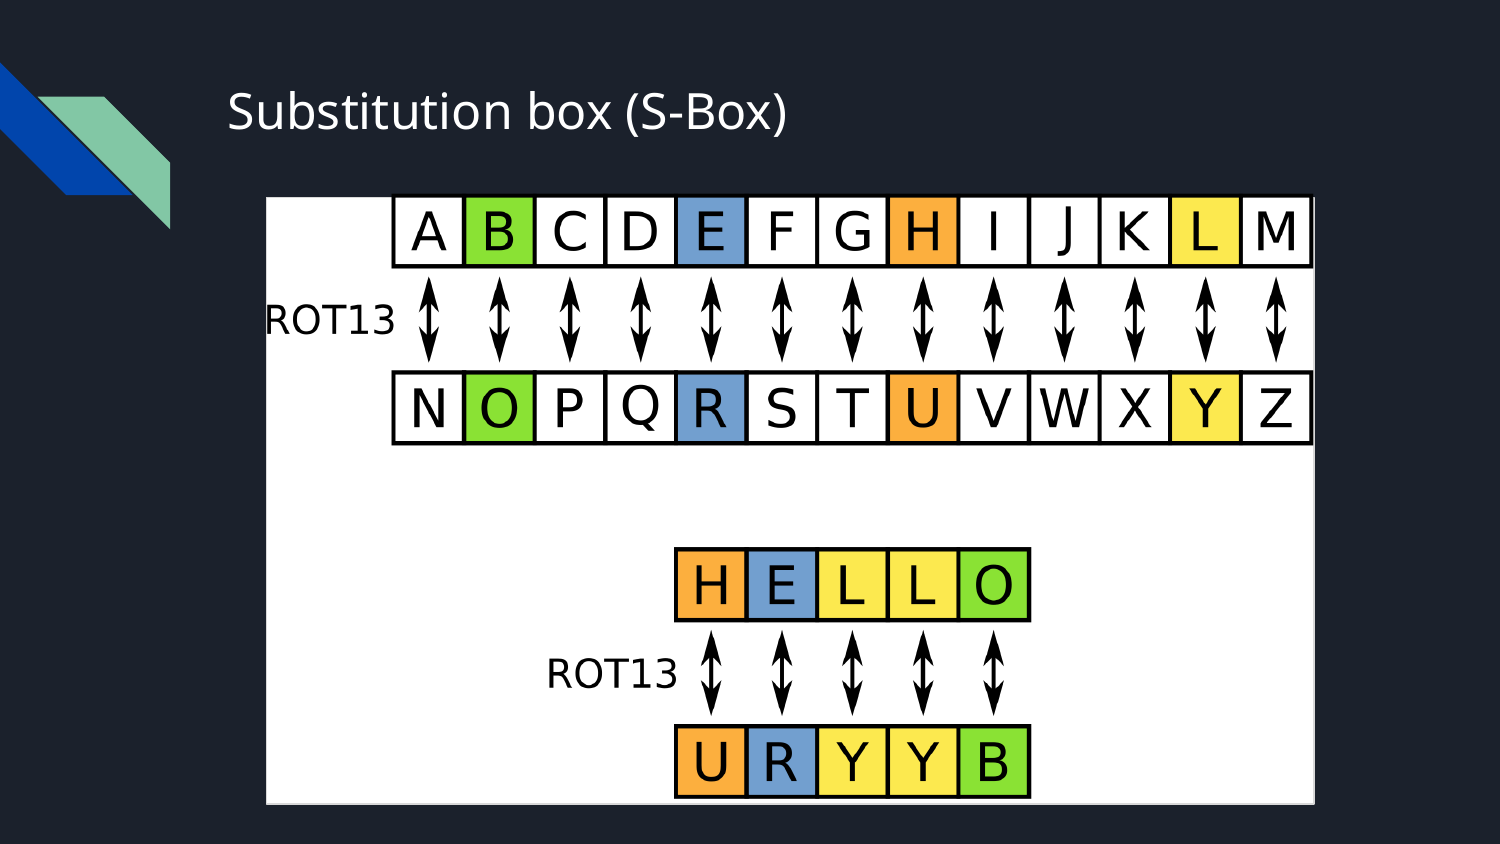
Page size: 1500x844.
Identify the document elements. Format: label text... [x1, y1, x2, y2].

text_box [266, 800, 1314, 804]
picture [266, 192, 1314, 800]
title Substitution box (S-Box) [212, 64, 1368, 215]
